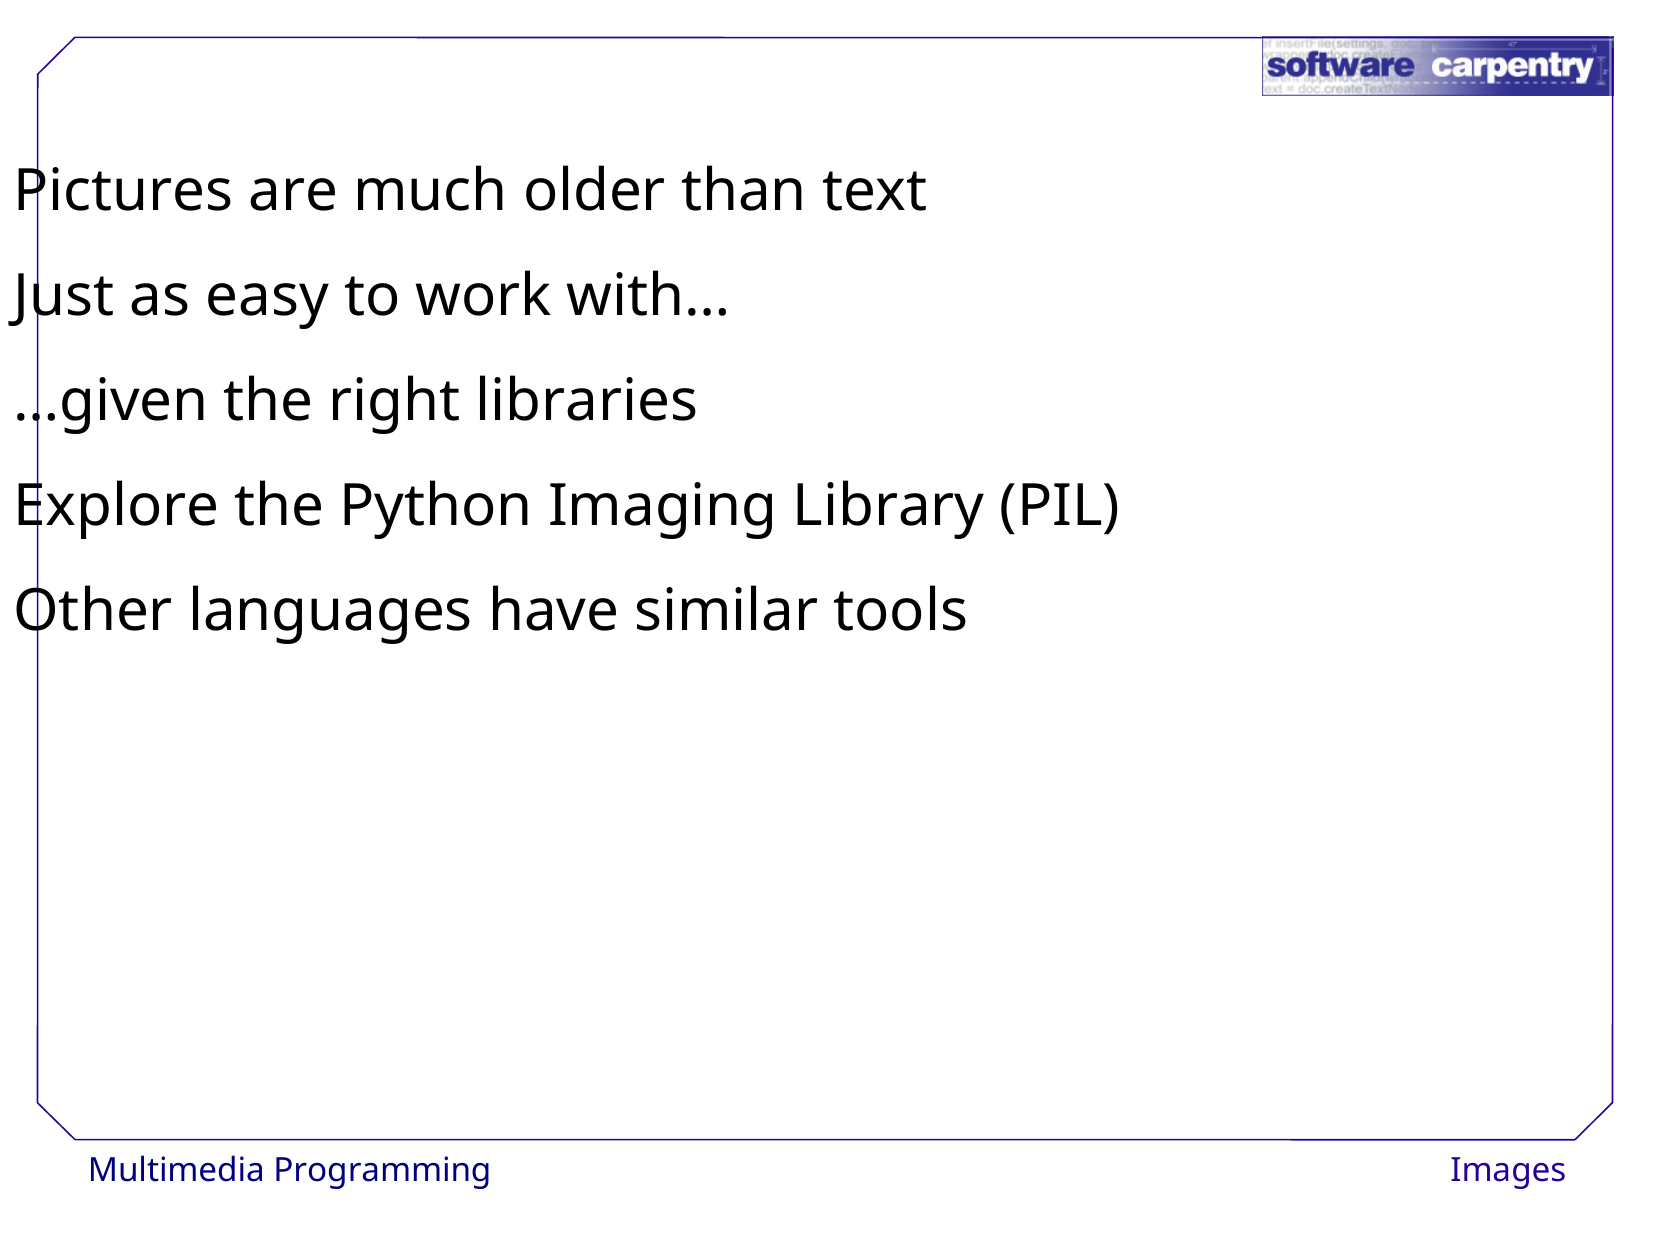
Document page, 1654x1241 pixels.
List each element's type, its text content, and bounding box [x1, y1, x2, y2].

text_box Pictures are much older than text Just as easy to work with… …given the right libraries Explore the Python Imaging Library (PIL) Other languages have similar tools [0, 109, 1286, 650]
picture [1262, 36, 1614, 96]
